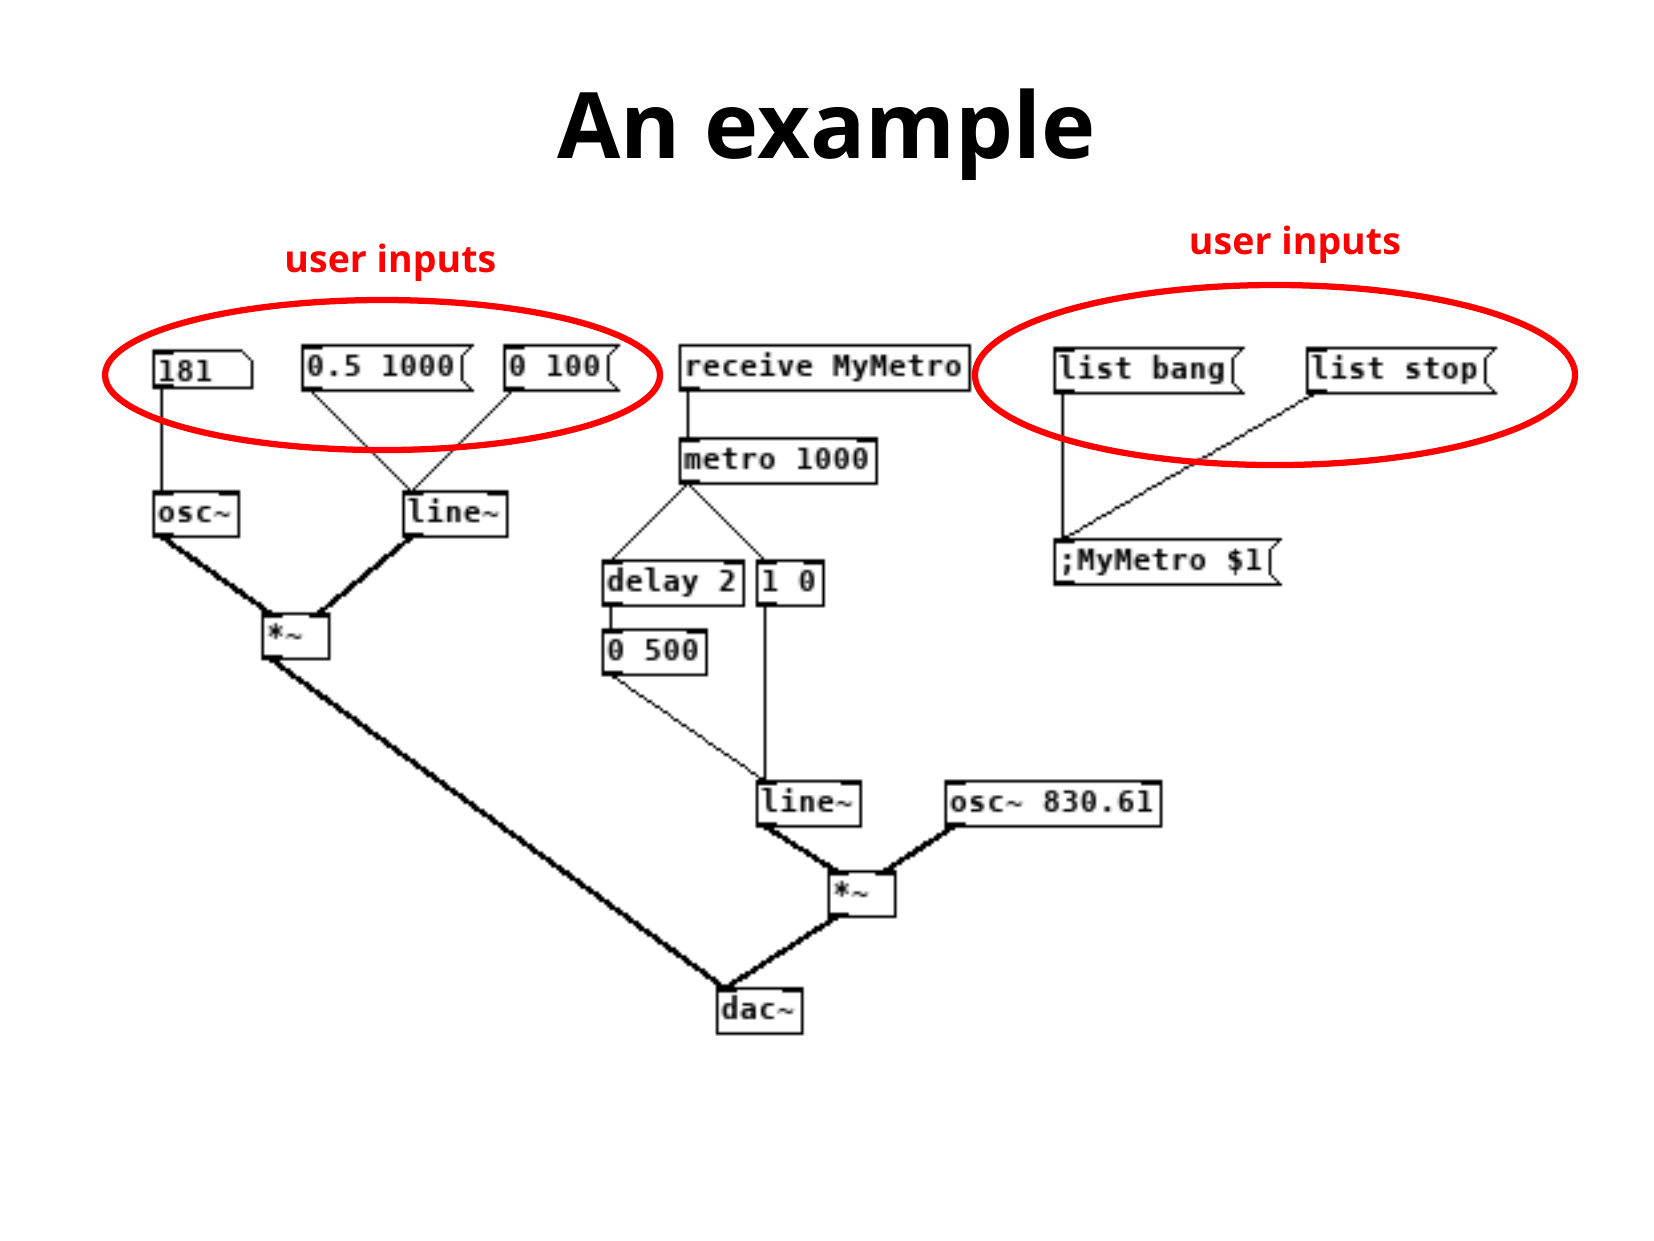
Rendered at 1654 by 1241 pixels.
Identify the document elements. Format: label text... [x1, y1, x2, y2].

text_box user inputs [289, 220, 492, 295]
picture [124, 321, 174, 343]
title An example [82, 19, 1571, 227]
picture [979, 321, 1530, 461]
picture [124, 321, 656, 446]
text_box user inputs [1193, 203, 1397, 277]
picture [124, 321, 1530, 1066]
